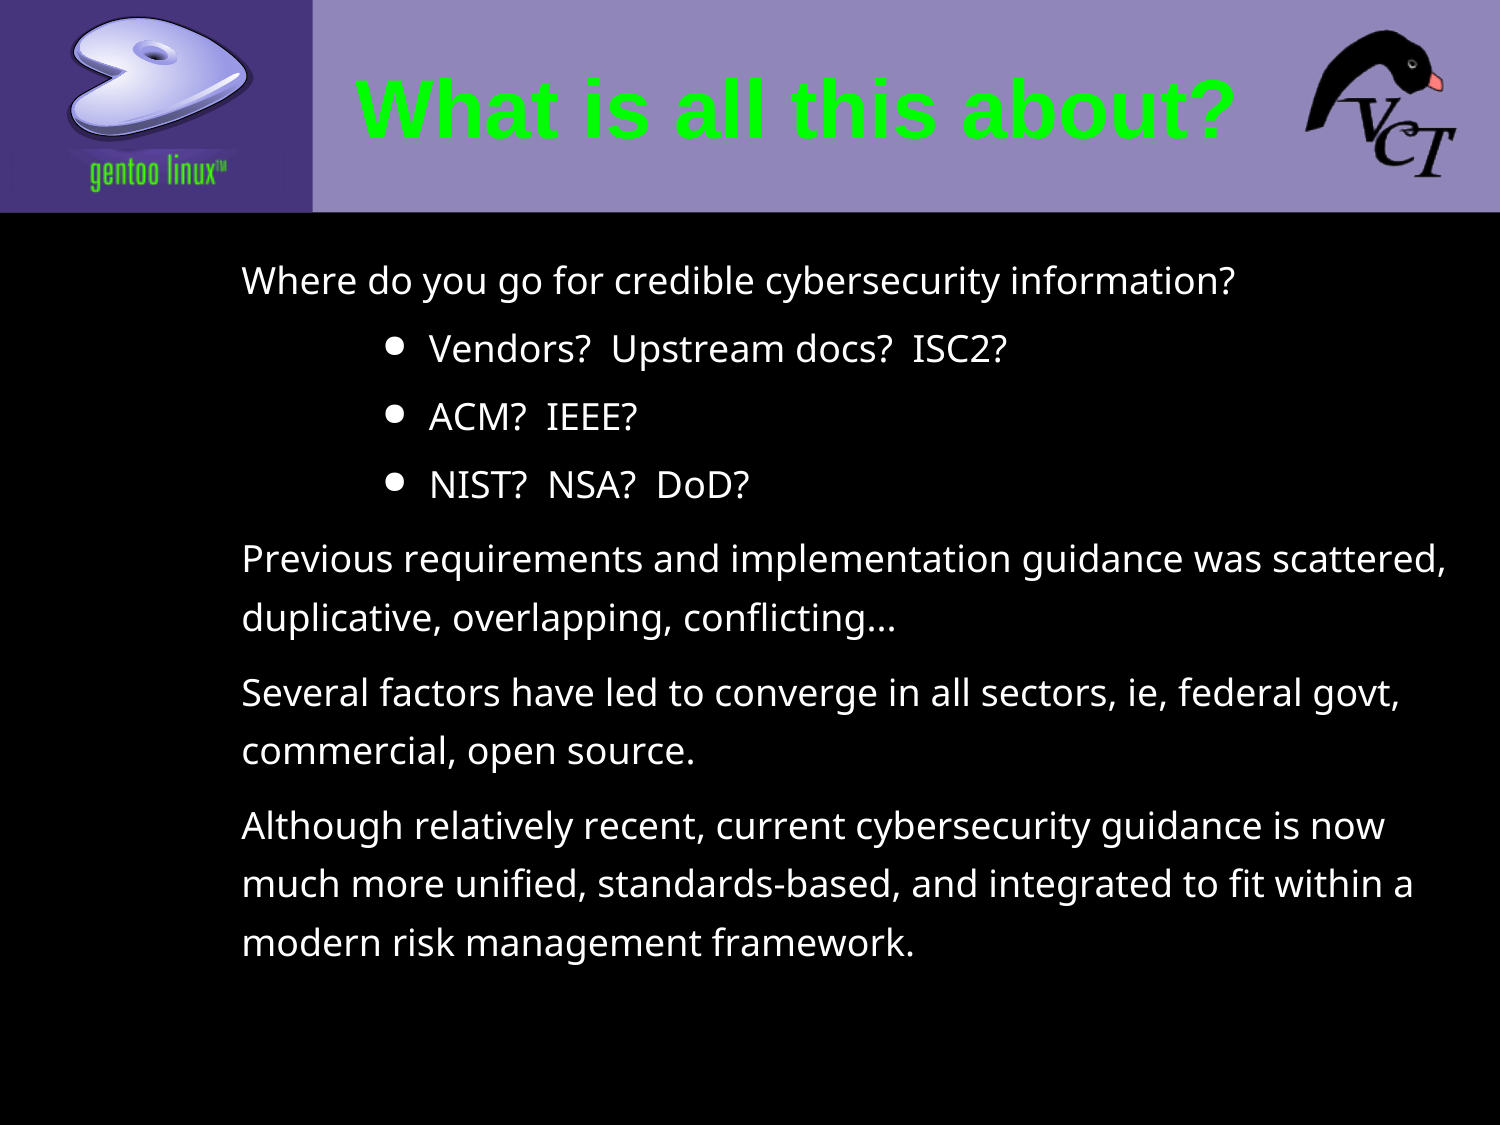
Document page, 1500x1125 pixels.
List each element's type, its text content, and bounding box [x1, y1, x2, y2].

title What is all this about? [324, 12, 1271, 201]
list Where do you go for credible cybersecurity information? Vendors? Upstream docs? ISC2? ACM? IEEE? NIST? NSA? DoD? Previous requirements and implementation guidance was scattered, duplicative, overlapping, conflicting... Several factors have led to converge in all sectors, ie, federal govt, commercial, open source. Although relatively recent, current cybersecurity guidance is now much more unified, standards-based, and integrated to fit within a modern risk management framework. [185, 247, 1467, 1090]
picture [1292, 21, 1471, 189]
picture [0, 149, 300, 195]
